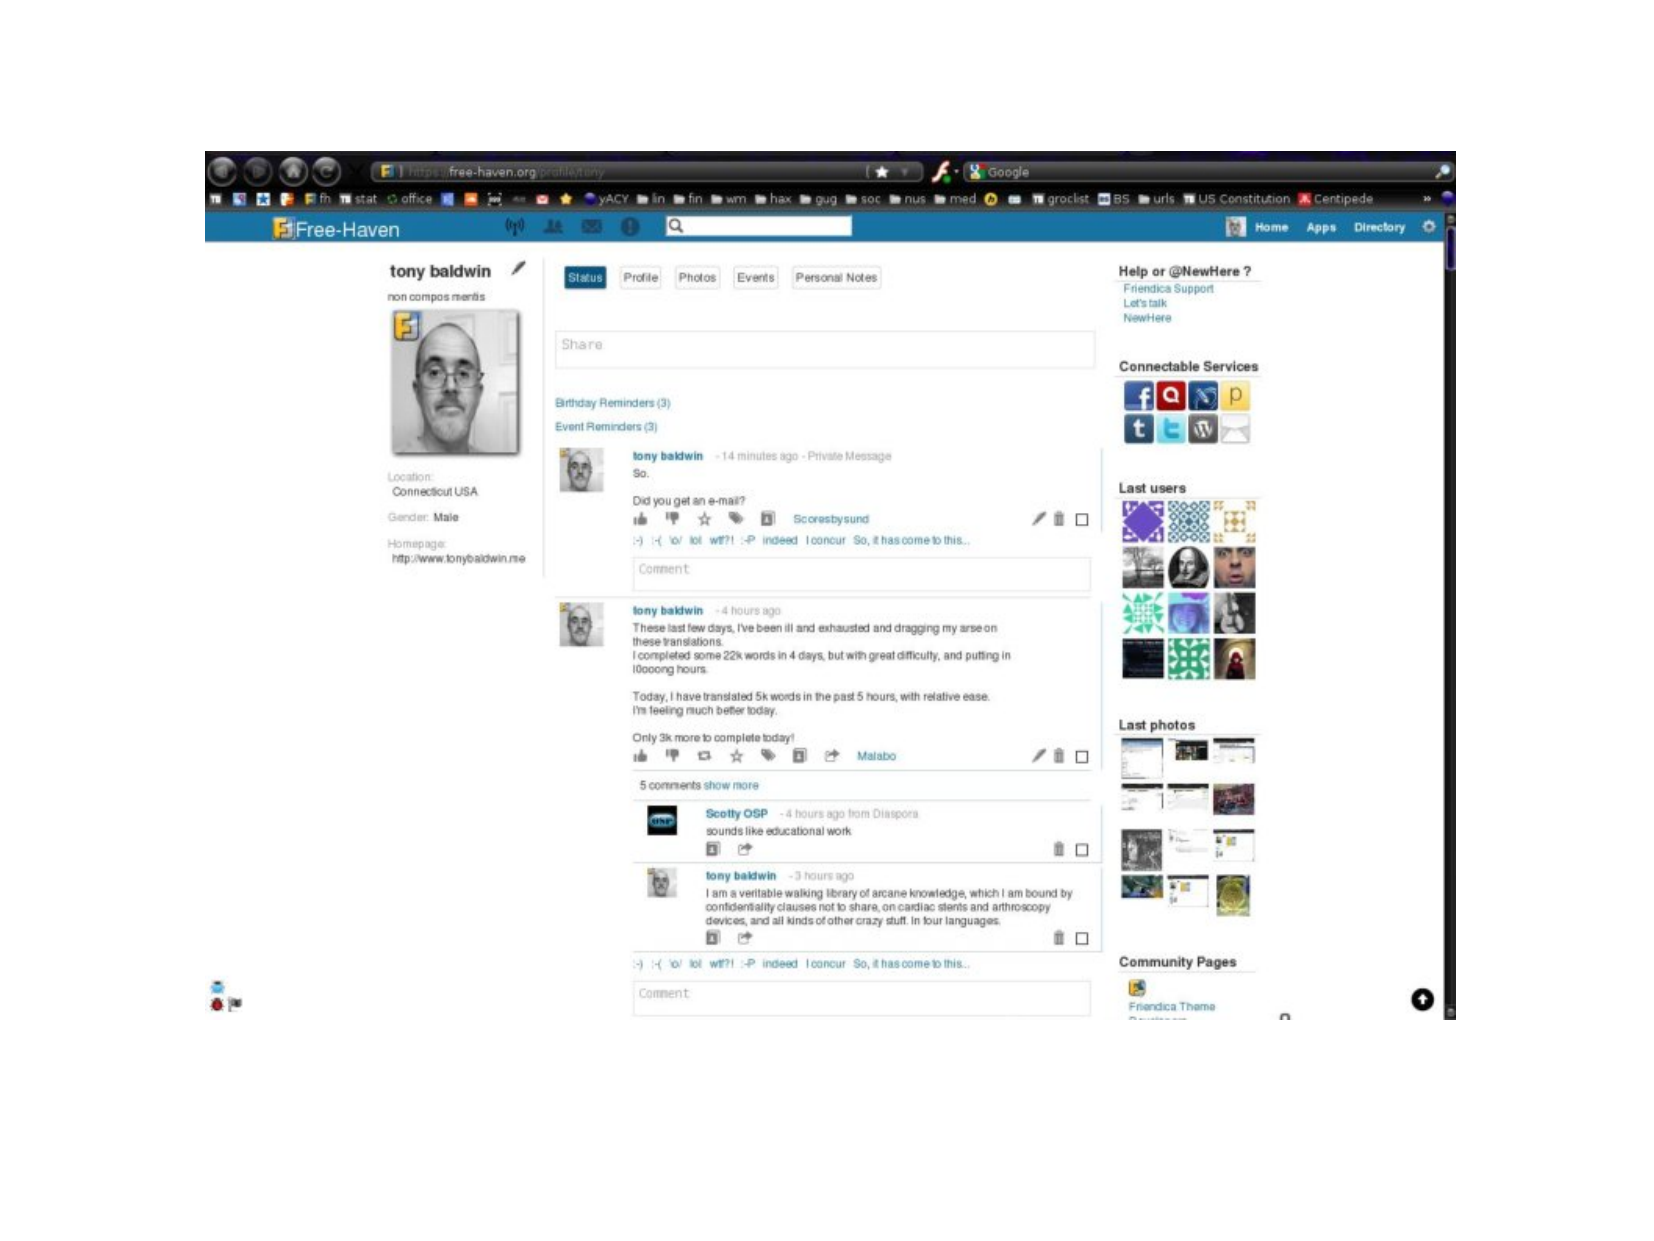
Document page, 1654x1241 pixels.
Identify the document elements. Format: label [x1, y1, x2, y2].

picture [205, 151, 1456, 1021]
